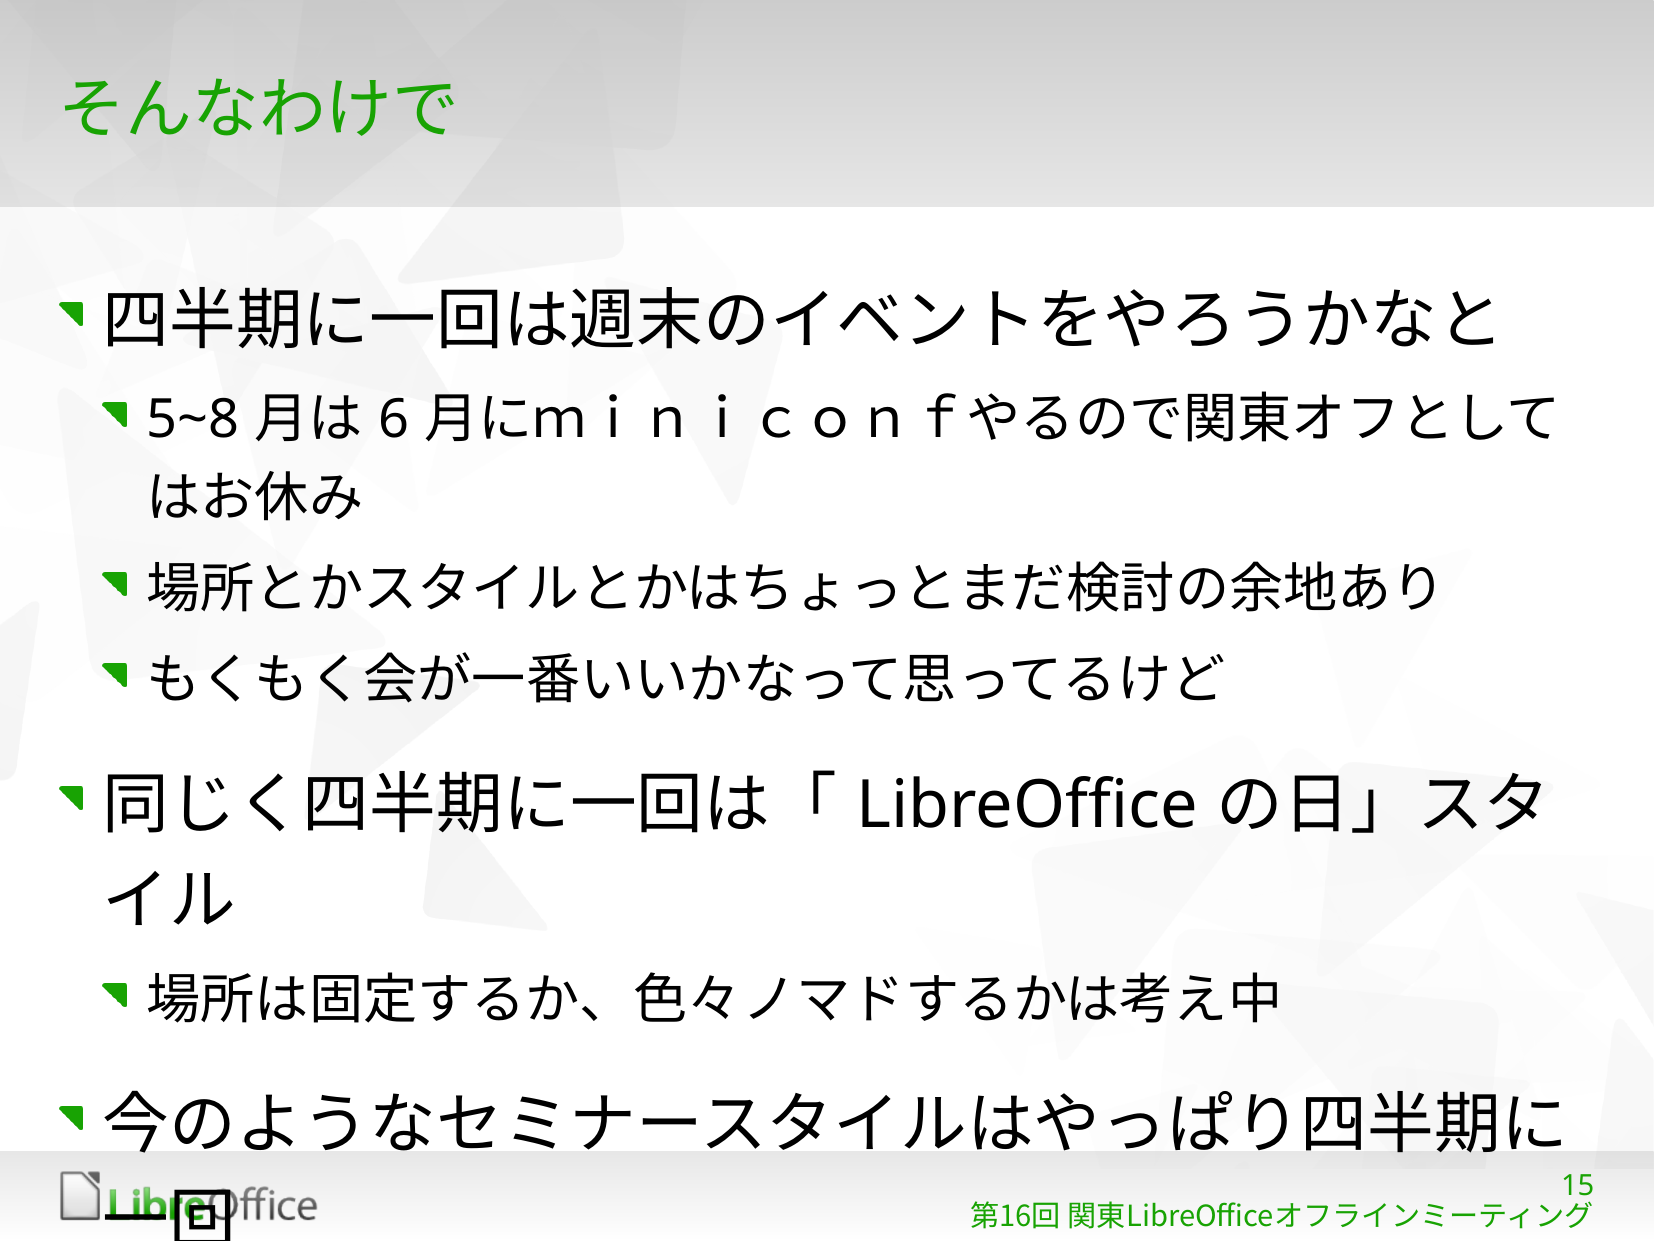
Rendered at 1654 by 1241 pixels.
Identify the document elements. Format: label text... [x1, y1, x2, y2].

title そんなわけで [59, 29, 1595, 178]
picture [0, 0, 783, 931]
picture [979, 1009, 990, 1017]
picture [59, 1106, 83, 1130]
picture [915, 548, 1654, 1169]
picture [925, 994, 936, 1005]
picture [1257, 986, 1273, 1001]
picture [1237, 986, 1253, 1001]
picture [102, 986, 127, 1007]
list 四半期に一回は週末のイベントをやろうかなと 5~8月は6月にｍｉｎｉｃｏｎｆやるので関東オフとしてはお休み 場所とかスタイルとかはちょっとまだ検討の余地あり もくもく会が一番いいかなって思ってるけど 同じく四半期に一回は「LibreOfficeの日」スタイル 場所は固定するか、色々ノマドするかは考え中 今のようなセミナースタイルはやっぱり四半期に一回 「何月はセミナースタイルです」と予め名言することで、発表者に十分な準備の時間を与える [59, 265, 1595, 986]
picture [180, 1195, 225, 1240]
picture [1089, 1007, 1102, 1016]
picture [41, 1152, 337, 1240]
